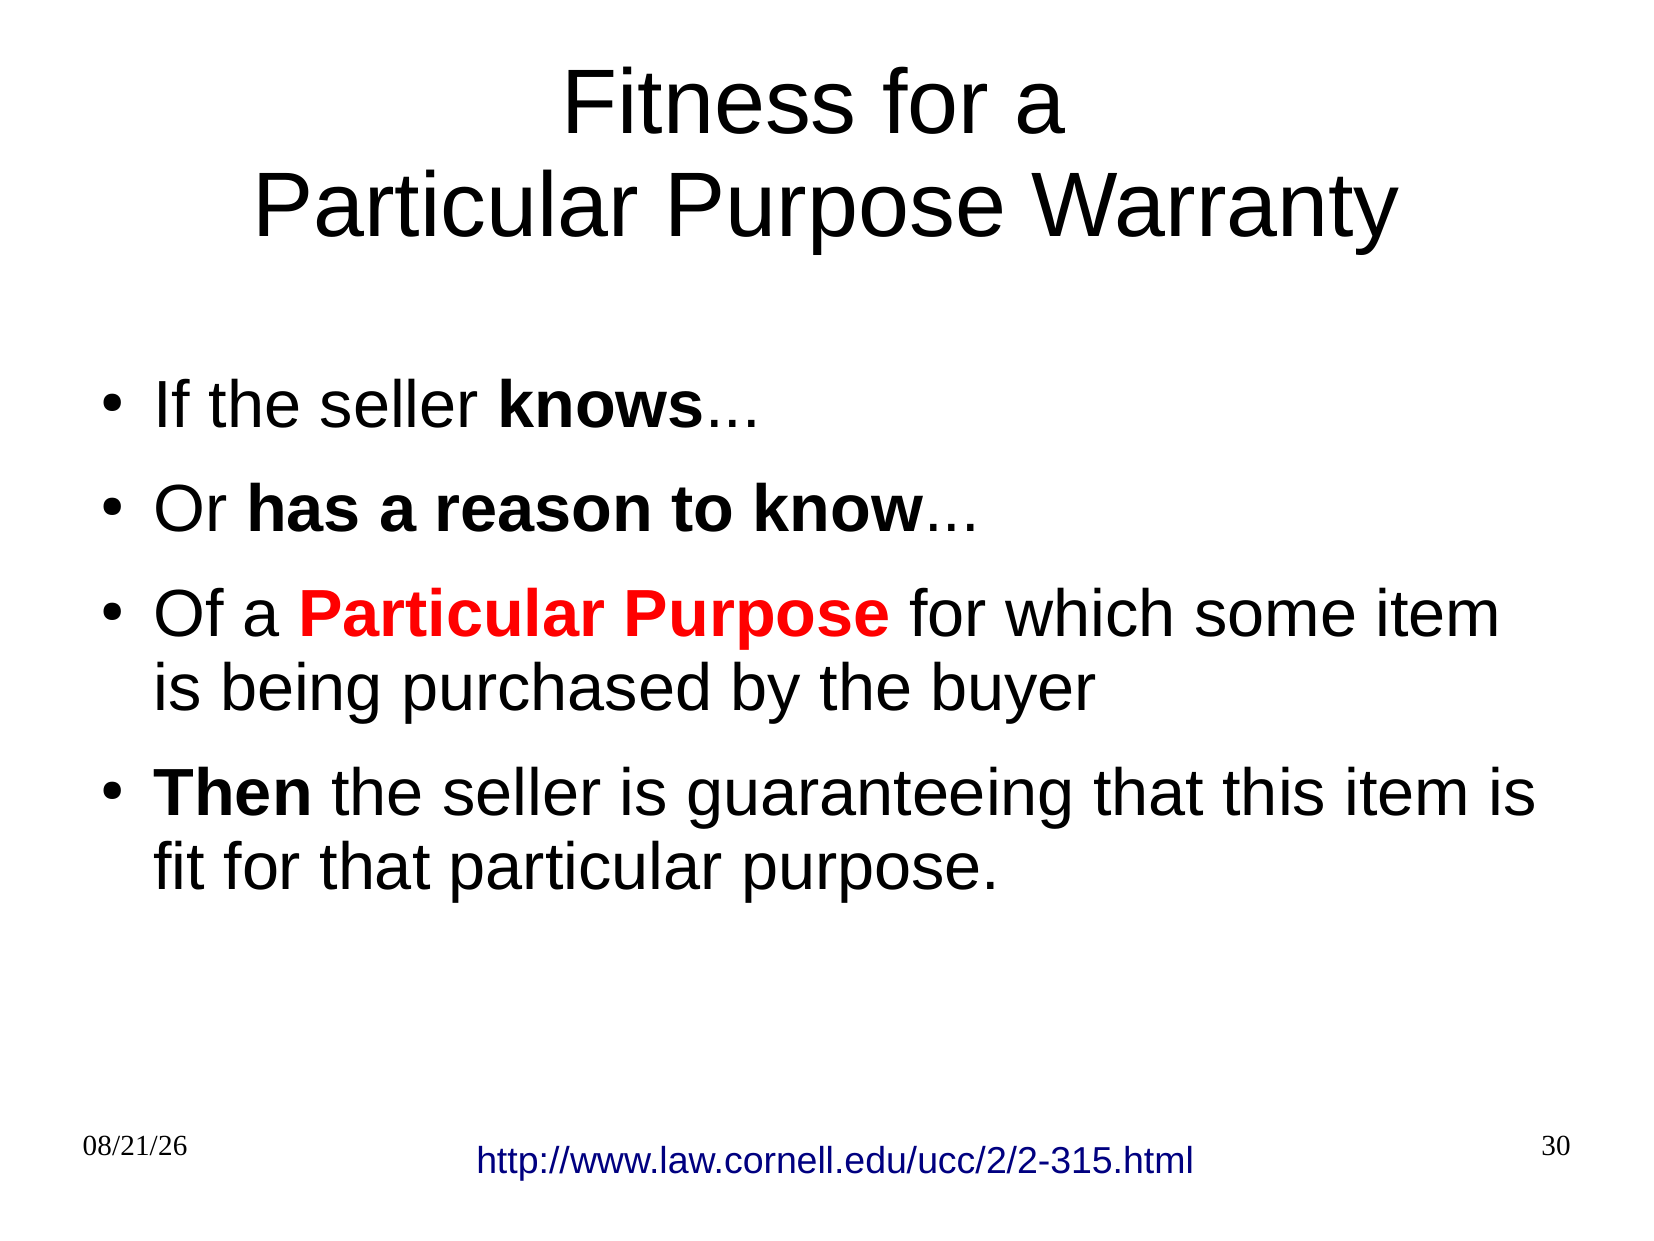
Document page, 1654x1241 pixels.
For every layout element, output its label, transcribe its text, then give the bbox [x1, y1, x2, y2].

list If the seller knows... Or has a reason to know... Of a Particular Purpose for which some item is being purchased by the buyer Then the seller is guaranteeing that this item is fit for that particular purpose. [82, 366, 1571, 977]
text_box http://www.law.cornell.edu/ucc/2/2-315.html [461, 1132, 1276, 1190]
title Fitness for a Particular Purpose Warranty [82, 50, 1571, 256]
